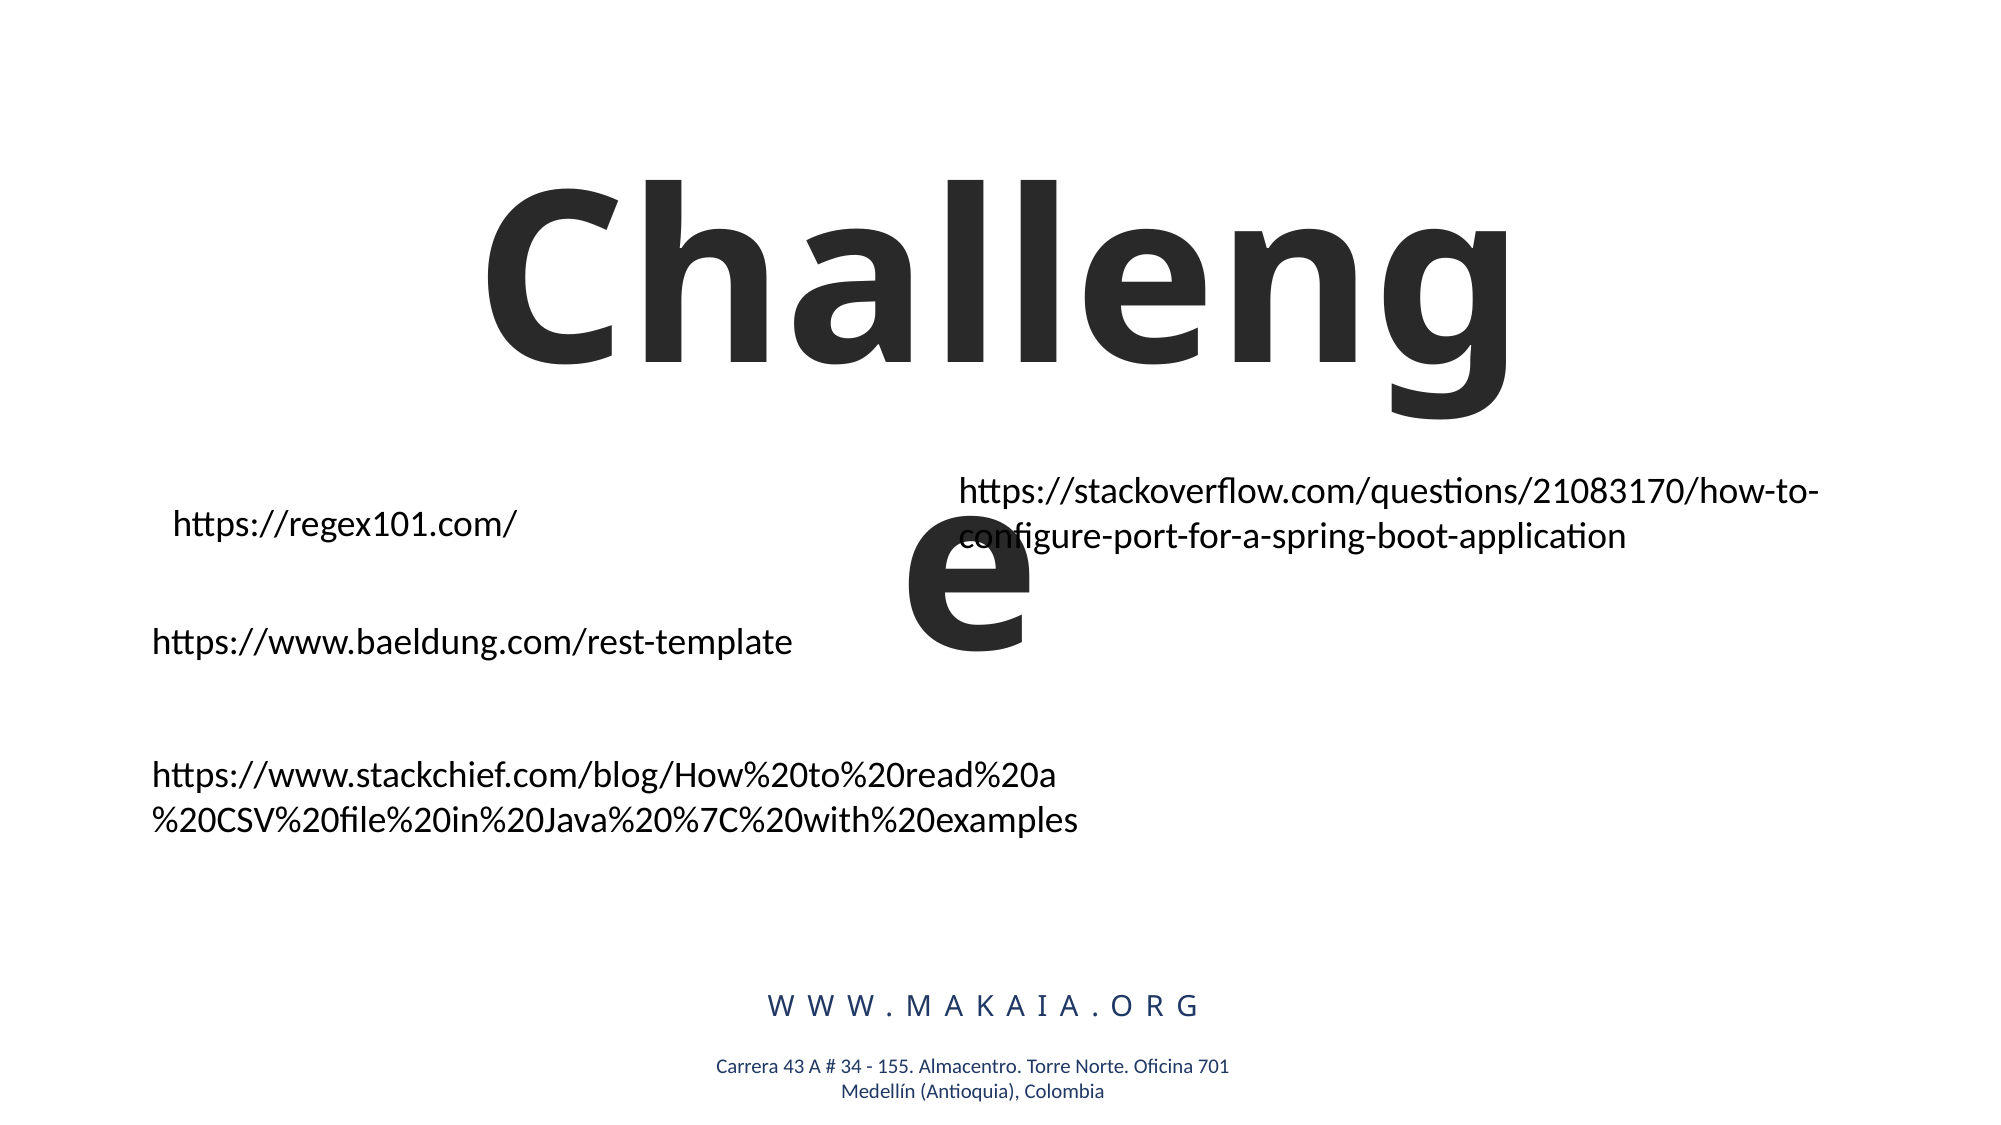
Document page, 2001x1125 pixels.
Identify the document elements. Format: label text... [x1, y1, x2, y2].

text_box https://www.stackchief.com/blog/How%20to%20read%20a%20CSV%20file%20in%20Java%20%7C%20with%20examples [136, 742, 1137, 849]
text_box https://www.baeldung.com/rest-template [136, 609, 1137, 670]
text_box https://regex101.com/ [157, 491, 943, 552]
text_box Challenge [431, 115, 1569, 421]
text_box WWW.MAKAIA.ORG [489, 980, 1477, 1031]
text_box https://stackoverflow.com/questions/21083170/how-to-configure-port-for-a-spring-boot-application [943, 458, 1944, 565]
text_box Carrera 43 A # 34 - 155. Almacentro. Torre Norte. Oficina 701 Medellín (Antioquia), Colombia [425, 1045, 1521, 1111]
